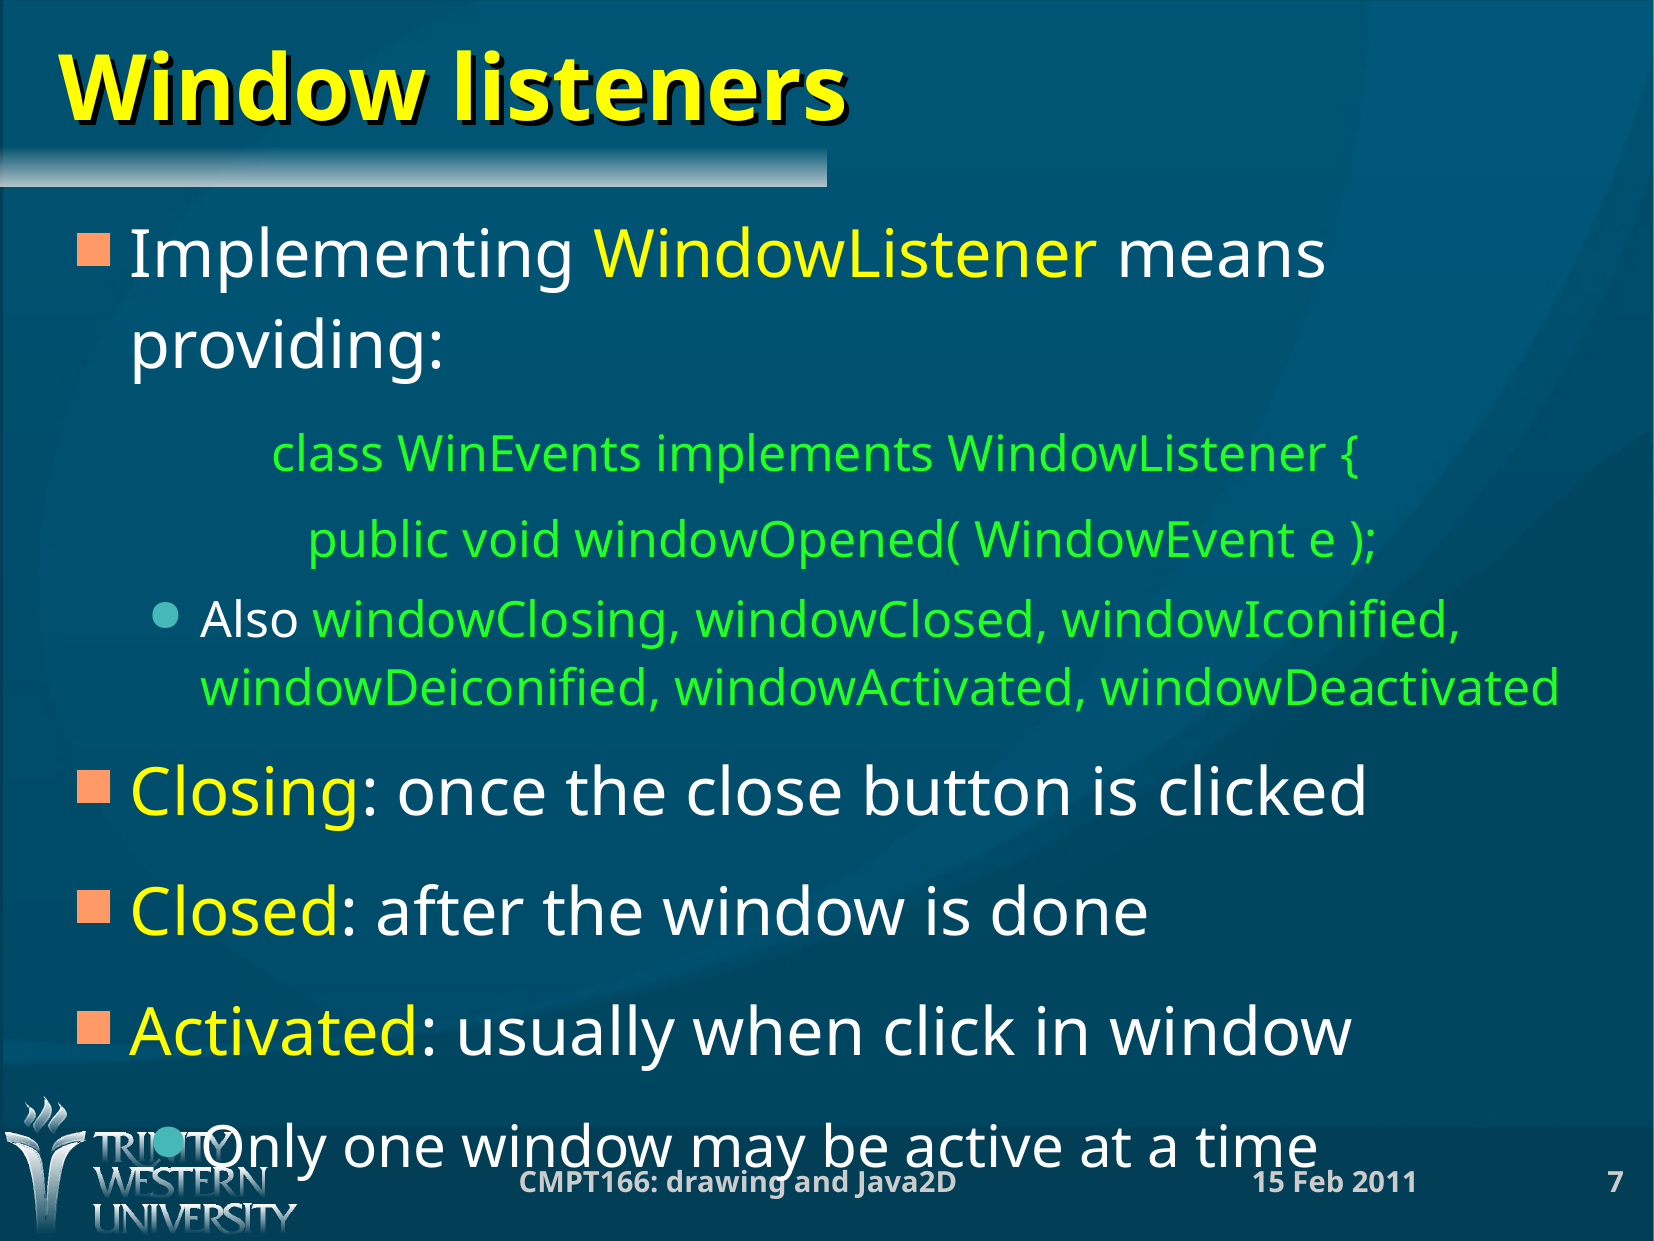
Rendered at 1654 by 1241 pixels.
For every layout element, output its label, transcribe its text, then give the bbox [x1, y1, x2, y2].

picture [38, 1227, 54, 1232]
title Drawing text [0, 154, 827, 158]
list Implementing WindowListener means providing: class WinEvents implements WindowListener { public void windowOpened( WindowEvent e ); Also windowClosing, windowClosed, windowIconified, windowDeiconified, windowActivated, windowDeactivated Closing: once the close button is clicked Closed: after the window is done Activated: usually when click in window Only one window may be active at a time [59, 206, 1625, 1126]
title Window listeners [59, 19, 1595, 148]
